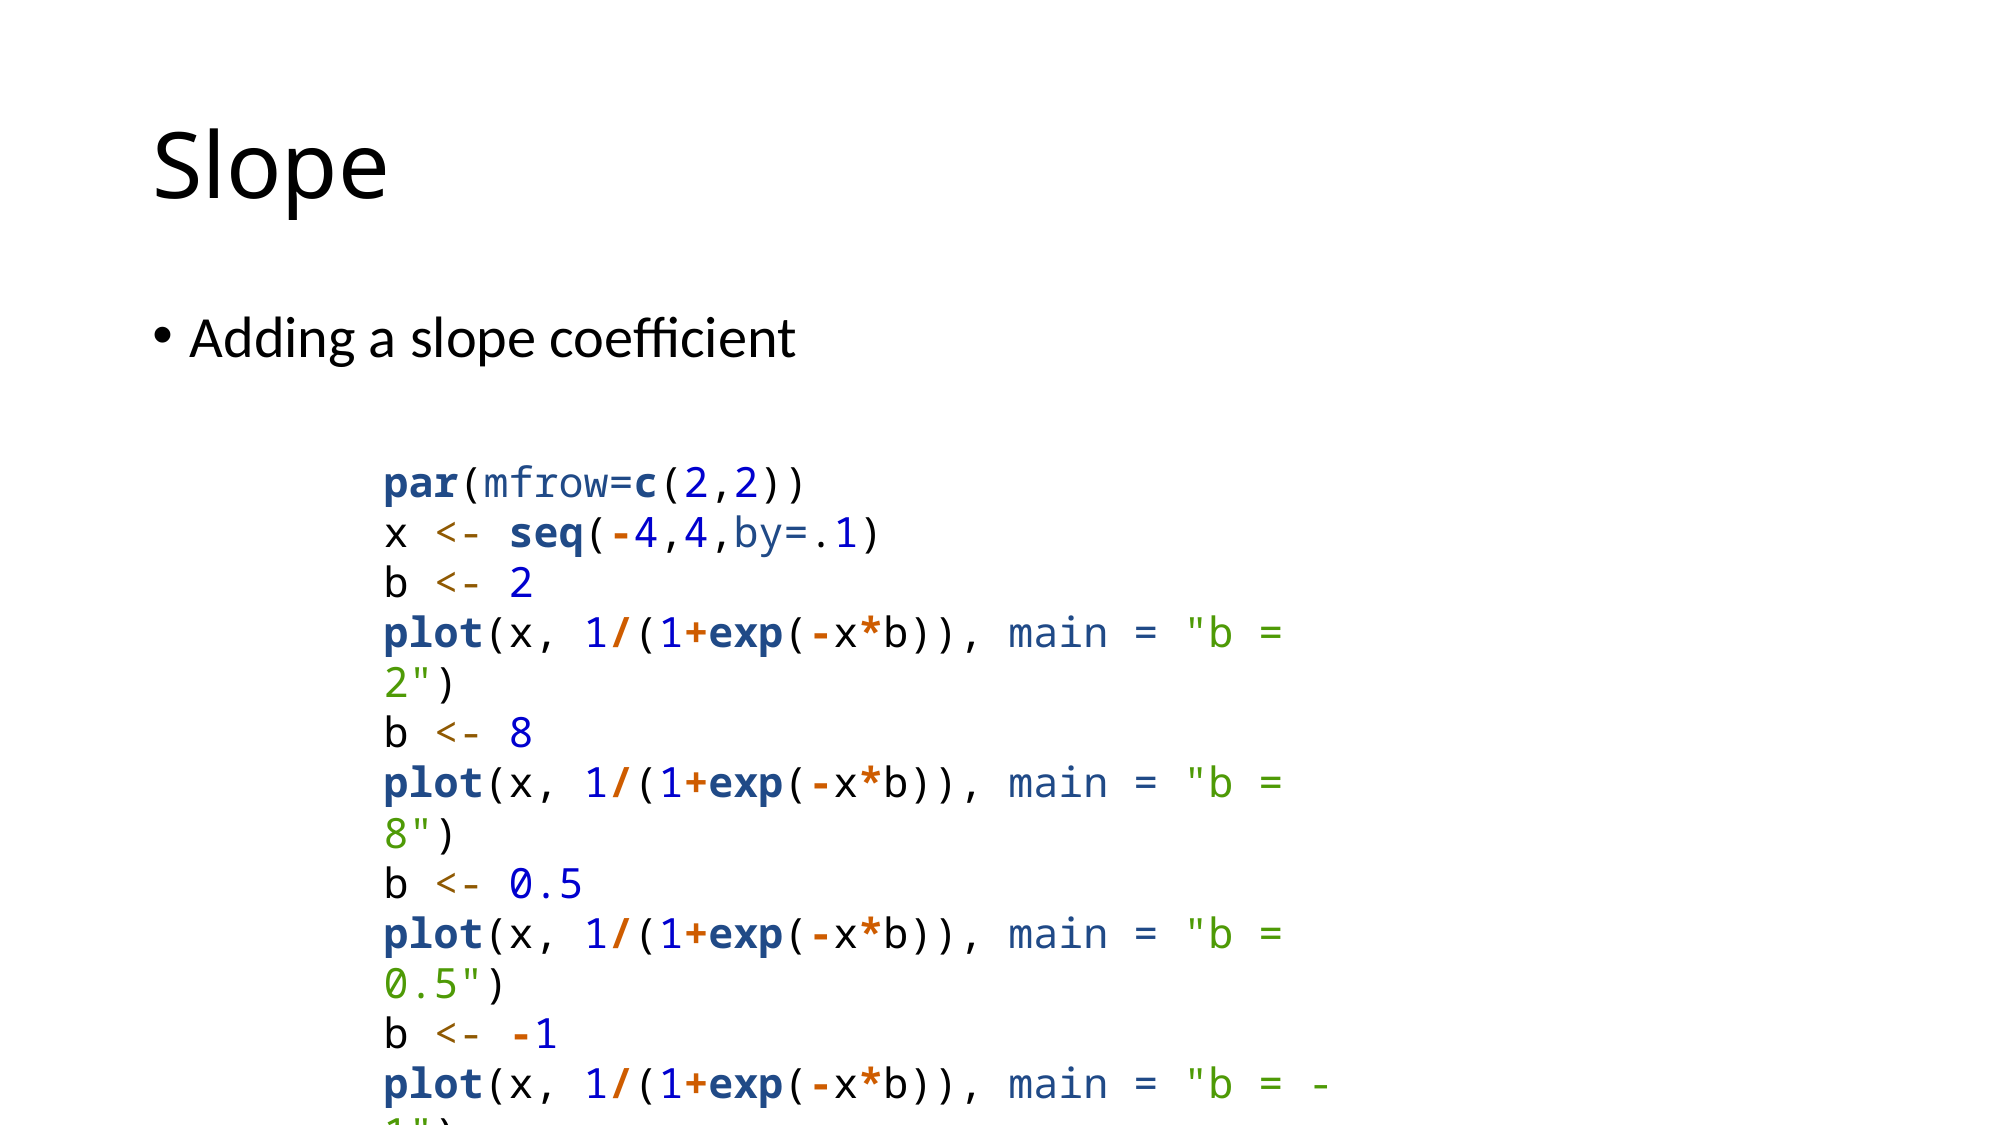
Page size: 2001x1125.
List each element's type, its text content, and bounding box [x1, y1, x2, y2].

list Adding a slope coefficient [137, 299, 1863, 427]
title Slope [137, 59, 1863, 278]
text_box par(mfrow=c(2,2)) x <- seq(-4,4,by=.1) b <- 2 plot(x, 1/(1+exp(-x*b)), main = "b = 2") b <- 8 plot(x, 1/(1+exp(-x*b)), main = "b = 8") b <- 0.5 plot(x, 1/(1+exp(-x*b)), main = "b = 0.5") b <- -1 plot(x, 1/(1+exp(-x*b)), main = "b = -1") [368, 448, 1369, 969]
